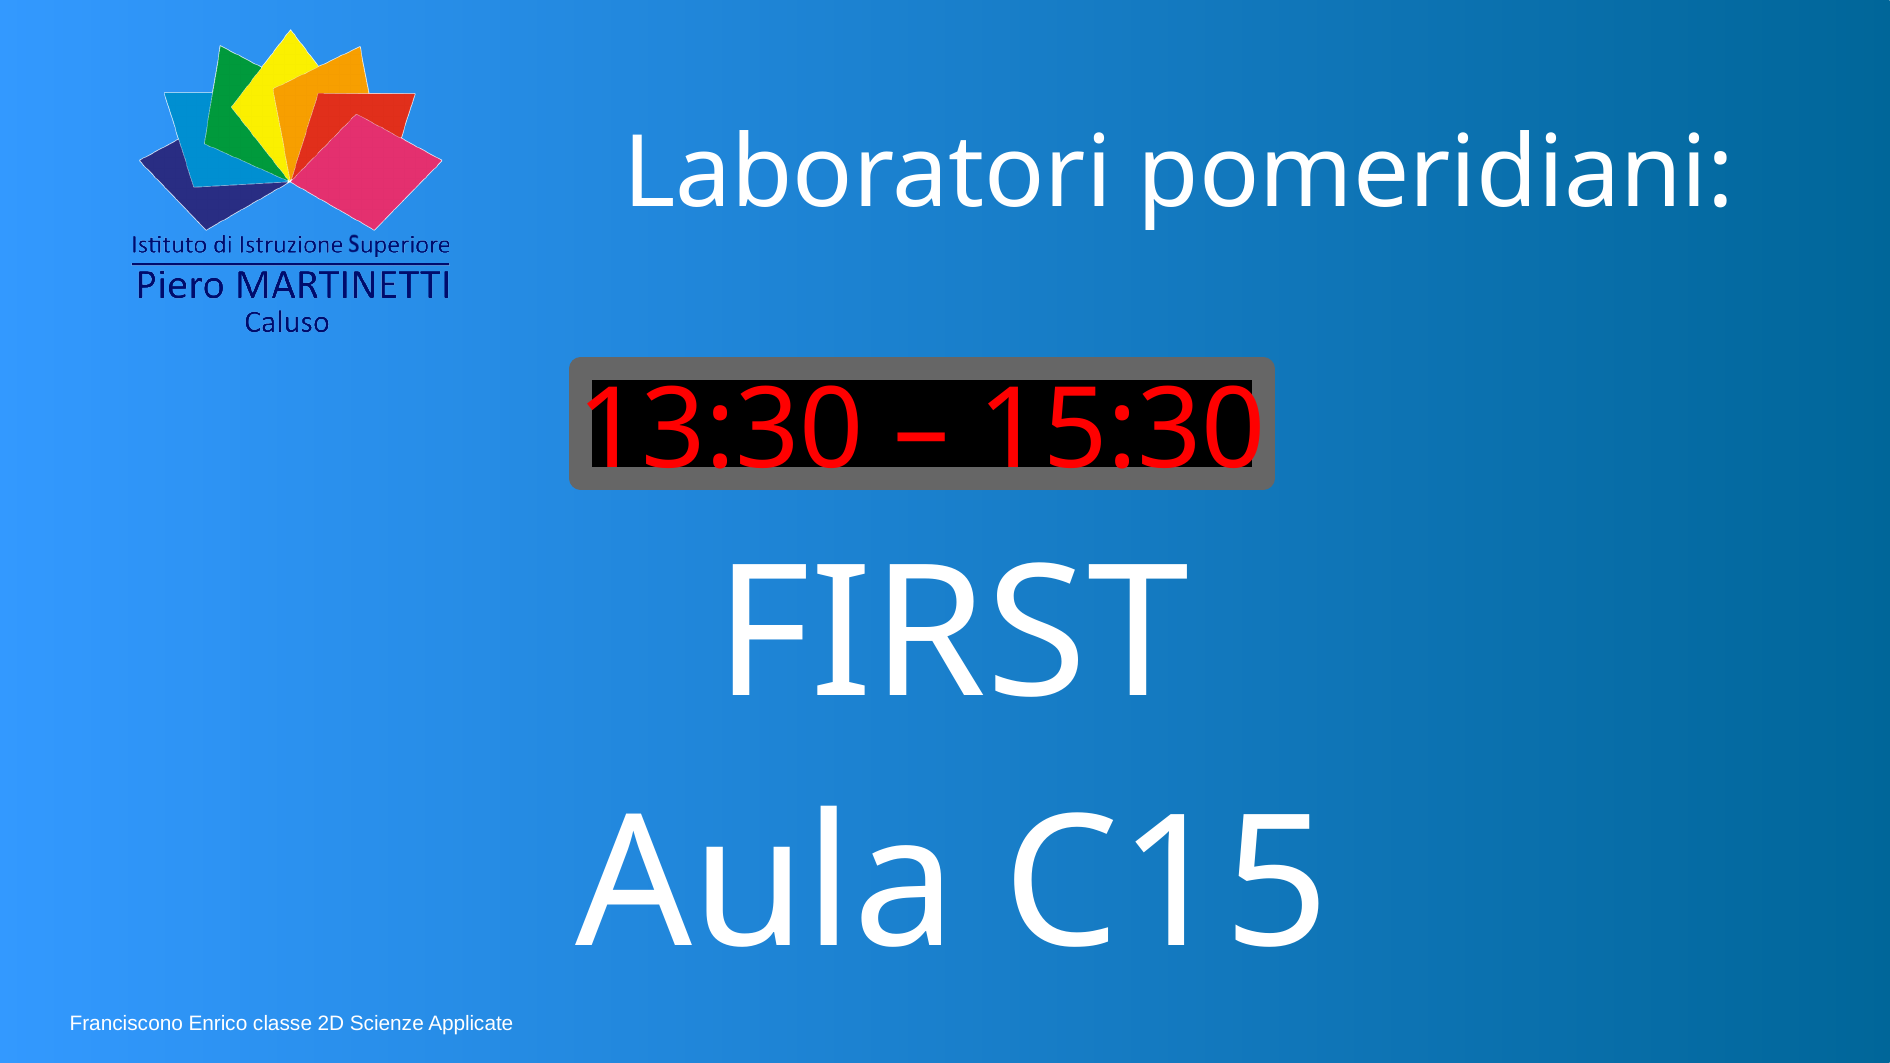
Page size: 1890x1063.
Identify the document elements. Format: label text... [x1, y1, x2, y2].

text_box FIRST Aula C15 [205, 491, 1700, 1042]
text_box Laboratori pomeridiani: [591, 91, 1861, 338]
picture [0, 23, 591, 355]
text_box Franciscono Enrico classe 2D Scienze Applicate [54, 1004, 628, 1063]
text_box 13:30 – 15:30 [580, 368, 1264, 479]
